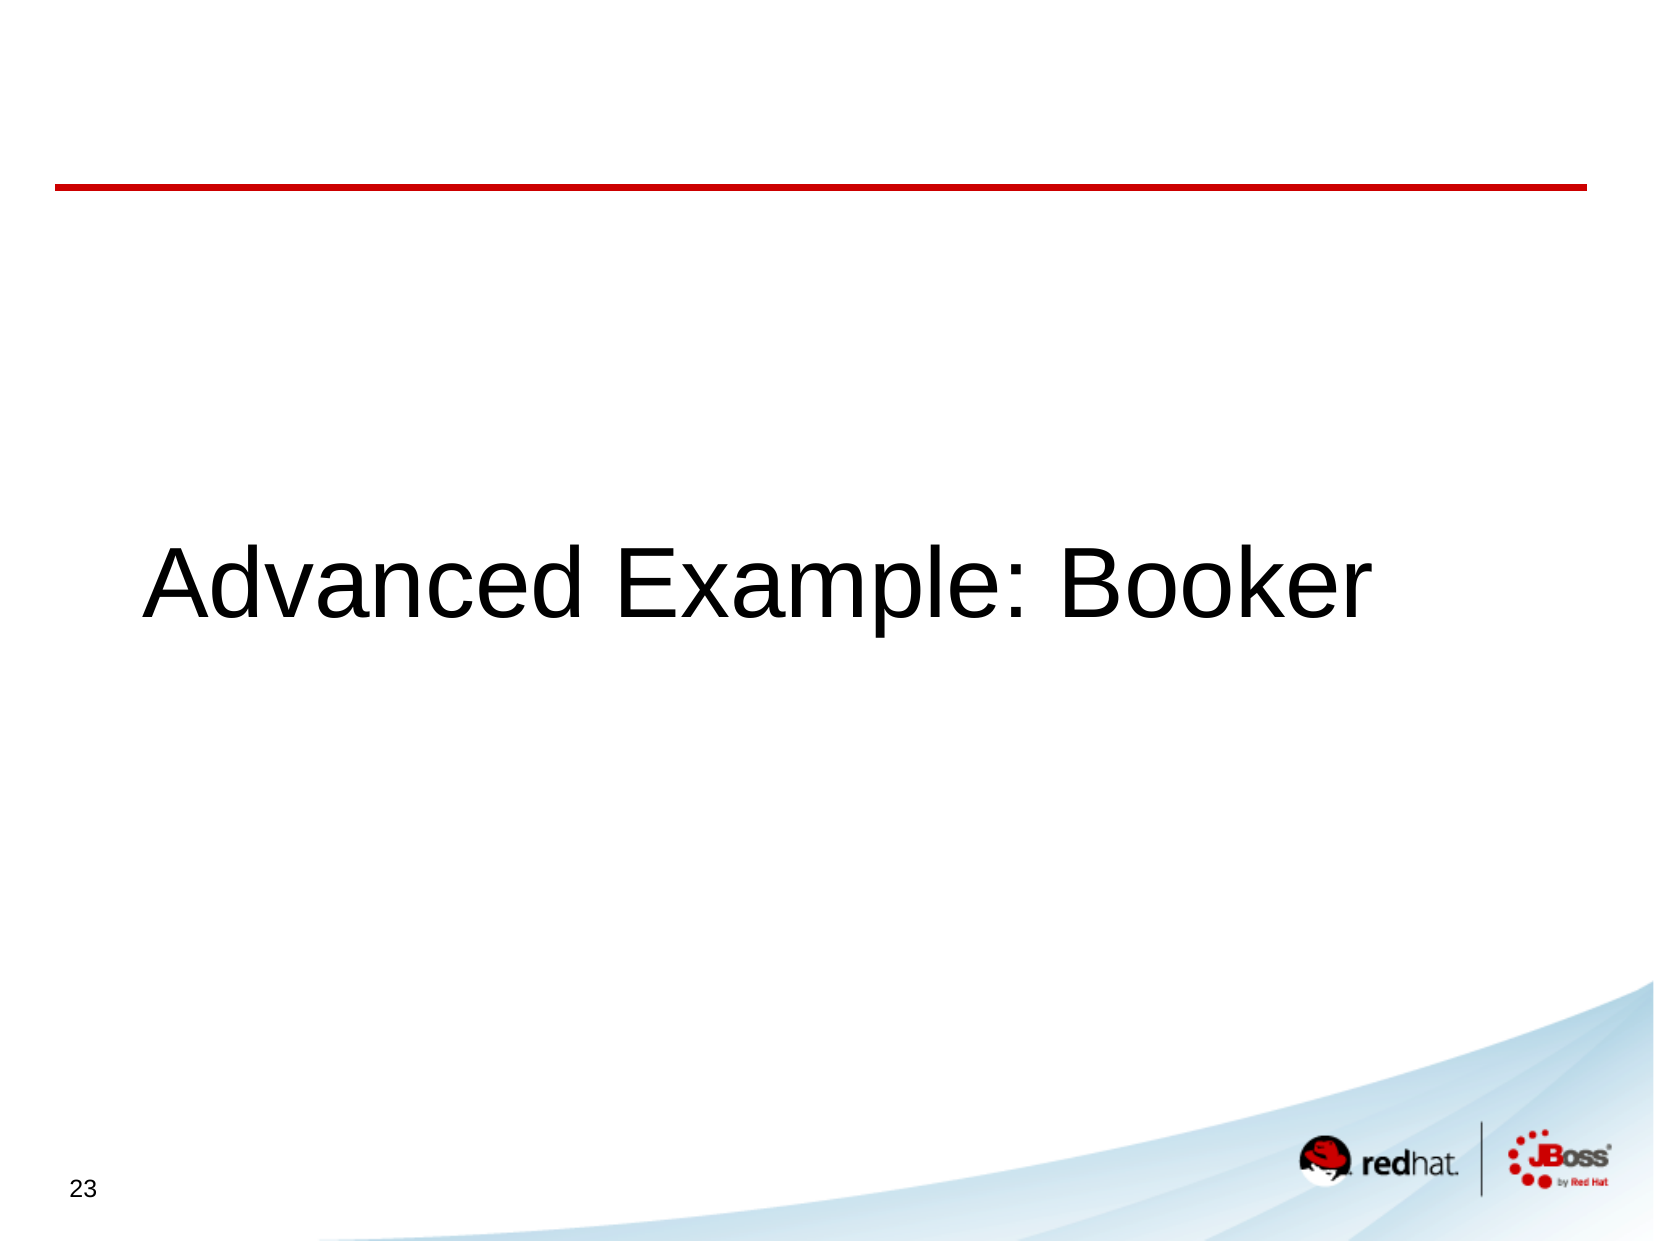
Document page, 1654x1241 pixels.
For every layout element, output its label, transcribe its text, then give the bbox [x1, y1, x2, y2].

list Advanced Example: Booker [86, 244, 1576, 1039]
picture [0, 0, 1654, 1241]
